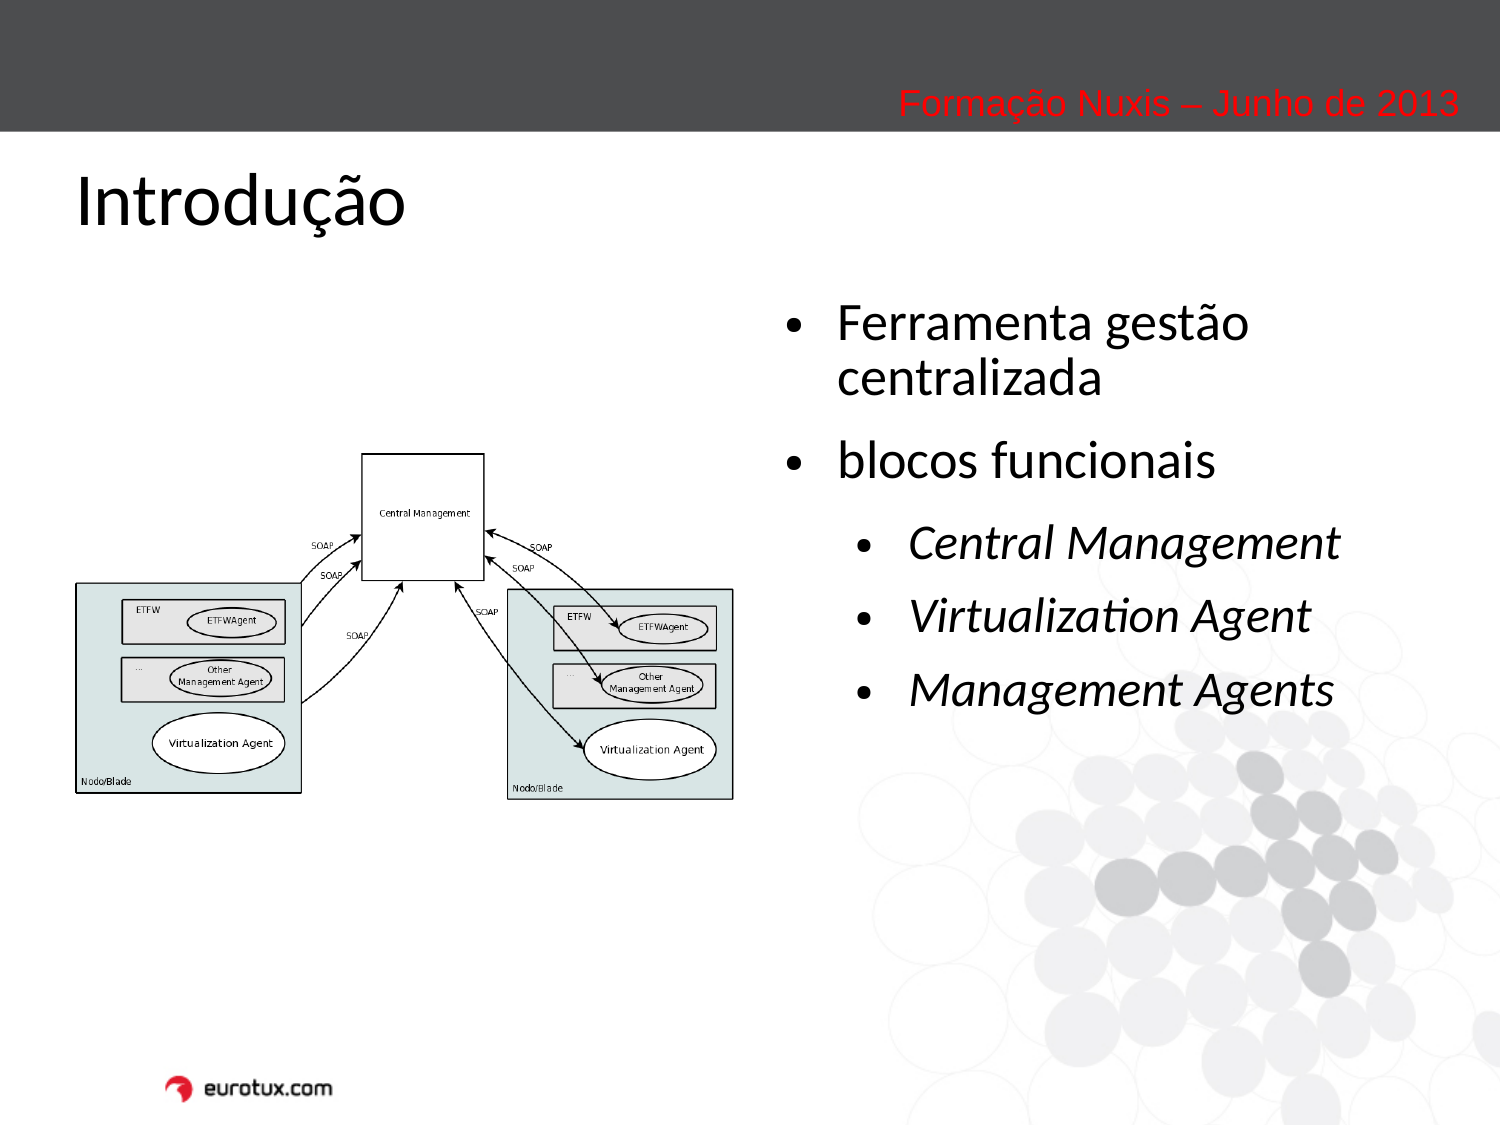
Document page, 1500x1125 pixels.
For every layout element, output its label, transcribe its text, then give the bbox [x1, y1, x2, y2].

list Ferramenta gestão centralizada blocos funcionais Central Management Virtualization Agent Management Agents [766, 299, 1426, 953]
title Introdução [75, 112, 1425, 301]
picture [0, 0, 1500, 1125]
